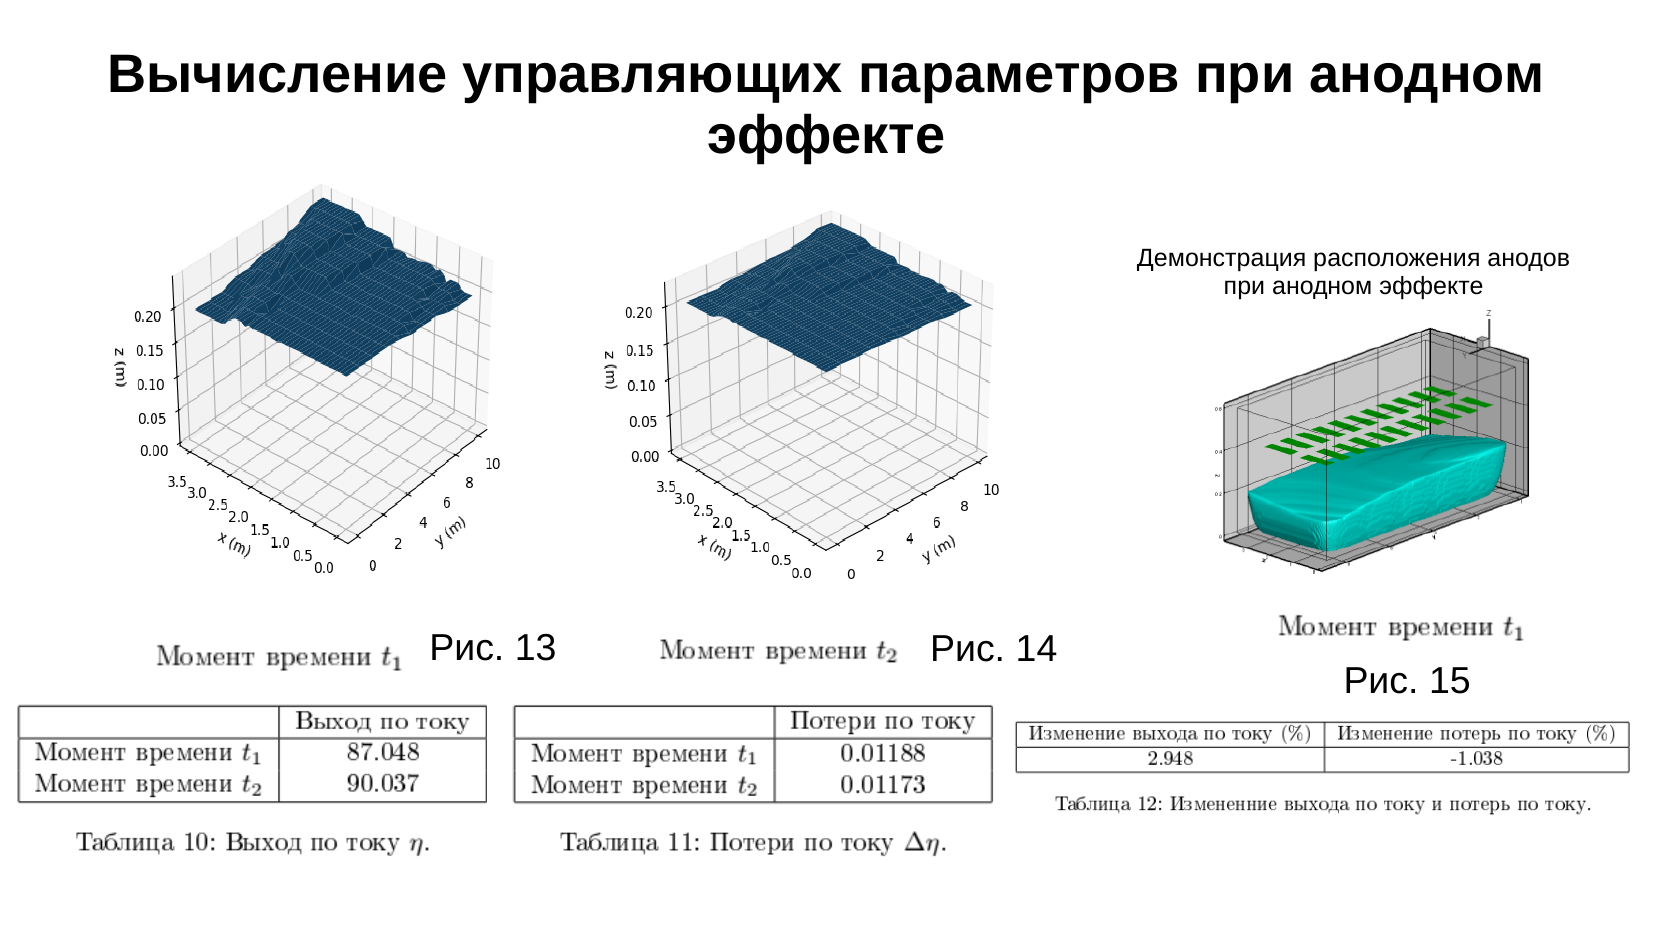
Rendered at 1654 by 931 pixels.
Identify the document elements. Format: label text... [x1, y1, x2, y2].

picture [0, 94, 1654, 886]
text_box Рис. 15 [1328, 651, 1486, 708]
text_box Рис. 13 [414, 619, 591, 684]
picture [147, 633, 410, 680]
text_box Рис. 14 [915, 620, 1073, 691]
picture [1210, 308, 1536, 591]
title Вычисление управляющих параметров при анодном эффекте [82, 29, 1571, 179]
picture [1269, 603, 1532, 650]
text_box Демонстрация расположения анодов при анодном эффекте [1122, 236, 1595, 308]
